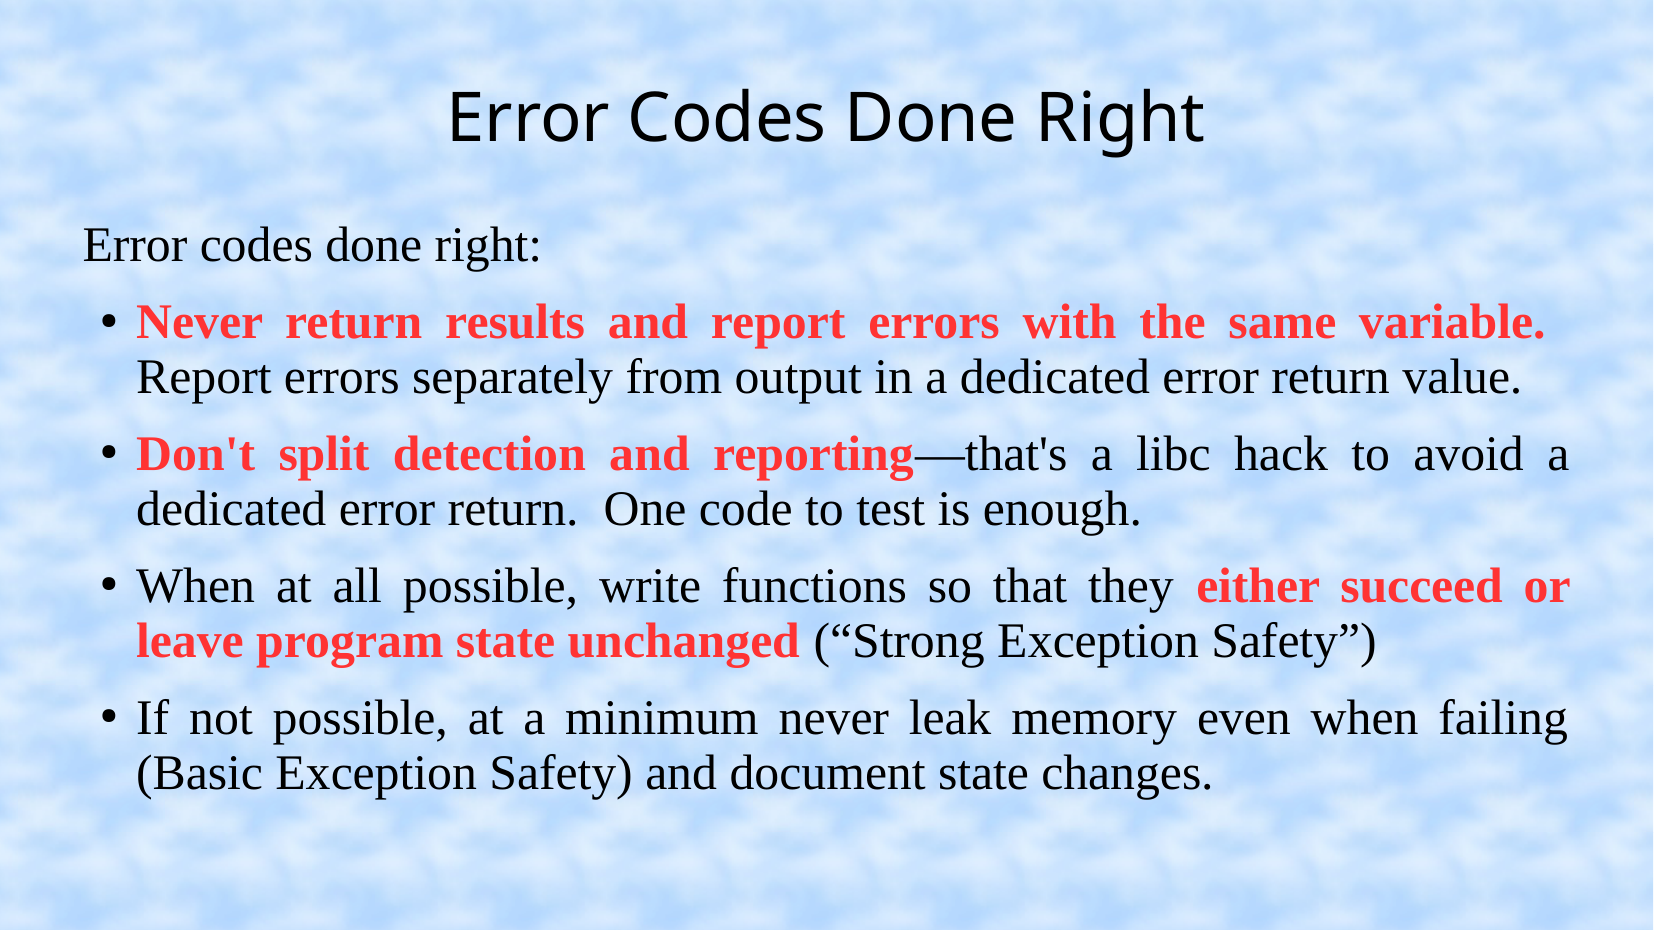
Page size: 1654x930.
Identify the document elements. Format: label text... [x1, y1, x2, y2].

title Error Codes Done Right [82, 36, 1571, 193]
picture [0, 0, 1654, 930]
list Error codes done right: Never return results and report errors with the same variable. Report errors separately from output in a dedicated error return value. Don't split detection and reporting—that's a libc hack to avoid a dedicated error return. One code to test is enough. When at all possible, write functions so that they either succeed or leave program state unchanged (“Strong Exception Safety”) If not possible, at a minimum never leak memory even when failing (Basic Exception Safety) and document state changes. [82, 217, 1571, 841]
